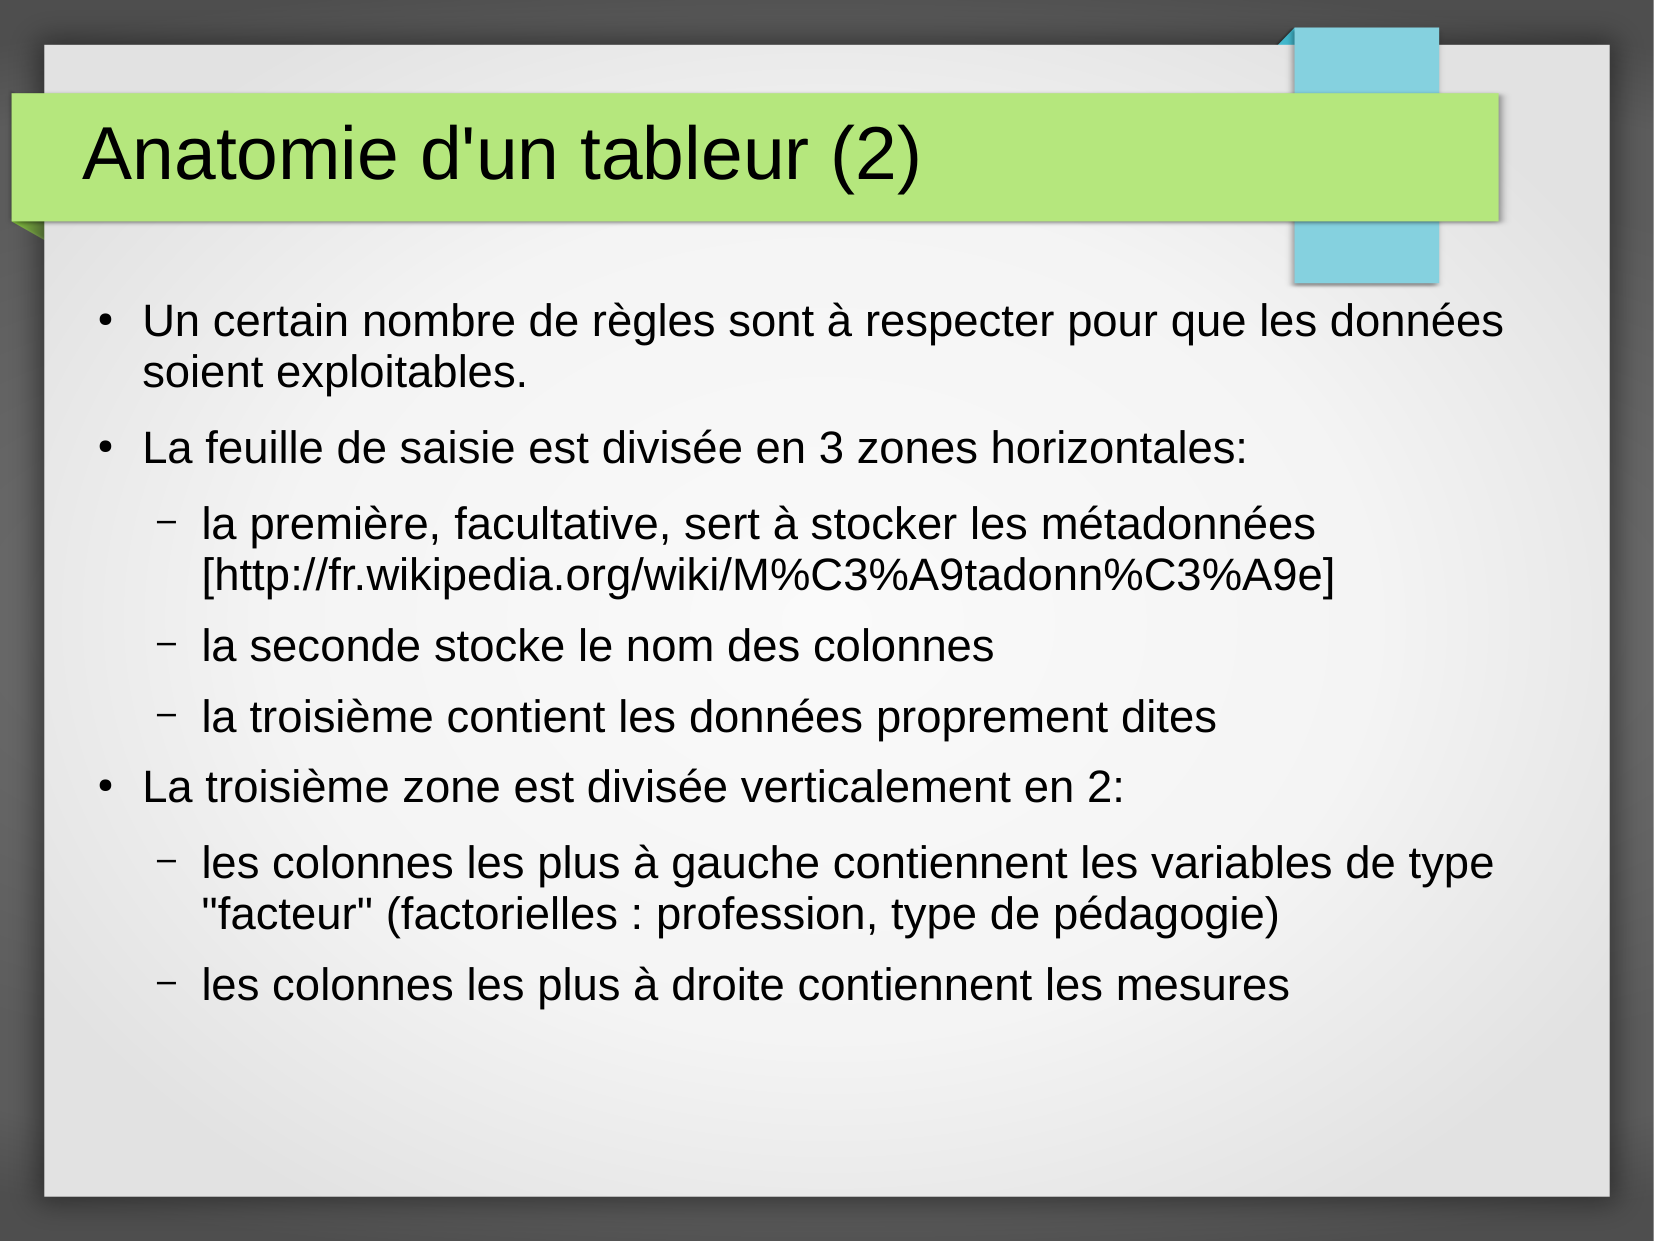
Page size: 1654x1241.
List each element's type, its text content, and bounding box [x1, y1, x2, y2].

picture [0, 0, 1654, 1241]
list Un certain nombre de règles sont à respecter pour que les données soient exploitables. La feuille de saisie est divisée en 3 zones horizontales: la première, facultative, sert à stocker les métadonnées [http://fr.wikipedia.org/wiki/M%C3%A9tadonn%C3%A9e] la seconde stocke le nom des colonnes la troisième contient les données proprement dites La troisième zone est divisée verticalement en 2: les colonnes les plus à gauche contiennent les variables de type "facteur" (factorielles : profession, type de pédagogie) les colonnes les plus à droite contiennent les mesures [82, 295, 1571, 1015]
title Anatomie d'un tableur (2) [82, 94, 1264, 213]
